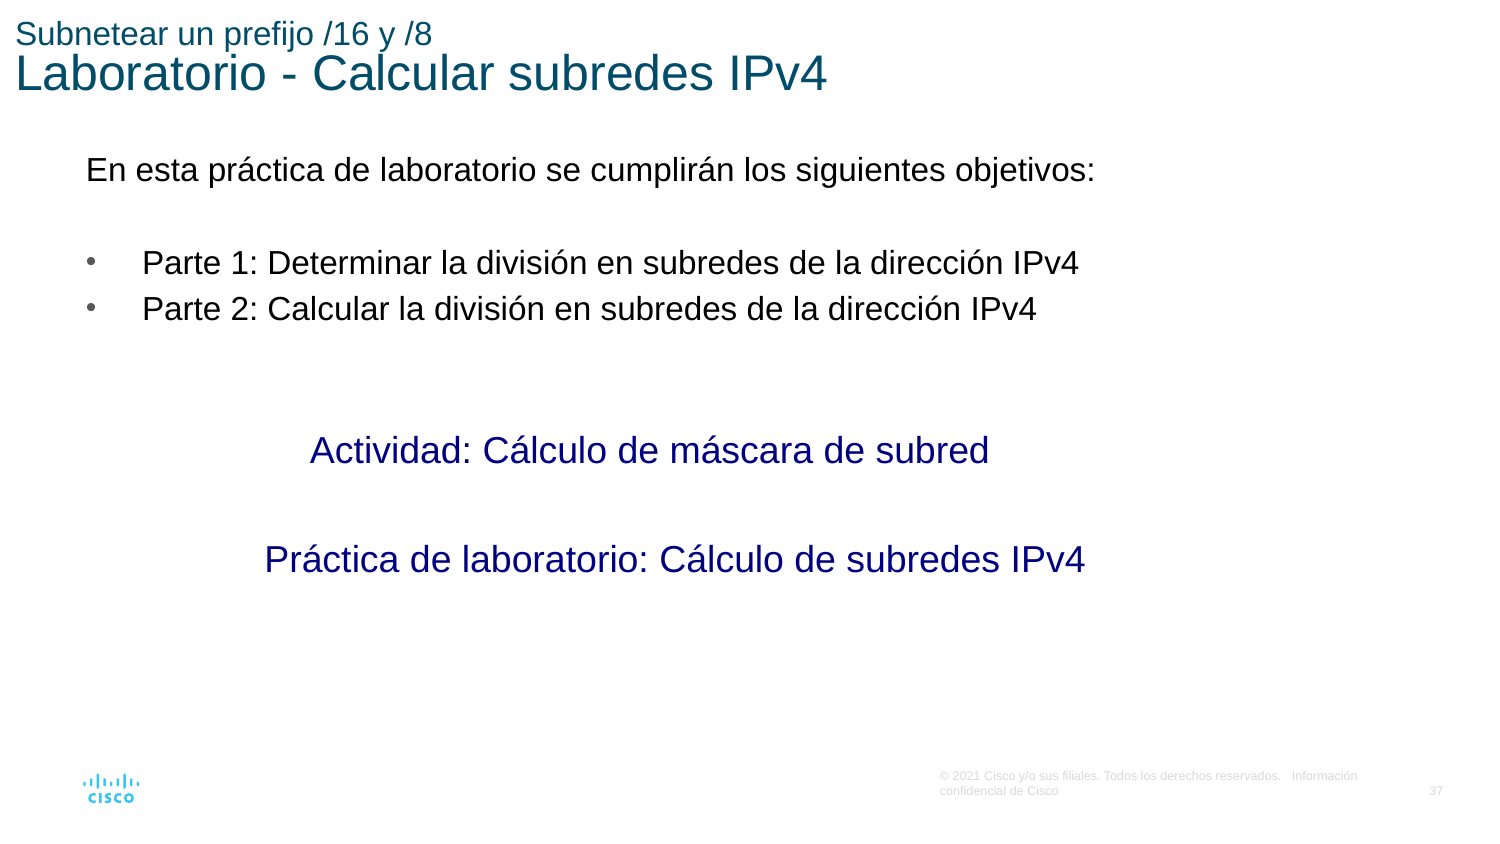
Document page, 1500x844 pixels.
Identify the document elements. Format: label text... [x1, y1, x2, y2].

text_box Actividad: Cálculo de máscara de subred [295, 422, 1164, 498]
title Subnetear un prefijo /16 y /8 Laboratorio - Calcular subredes IPv4 [0, 0, 1369, 121]
list En esta práctica de laboratorio se cumplirán los siguientes objetivos: Parte 1: Determinar la división en subredes de la dirección IPv4 Parte 2: Calcular la división en subredes de la dirección IPv4 [70, 140, 1430, 355]
text_box Práctica de laboratorio: Cálculo de subredes IPv4 [249, 531, 1300, 602]
